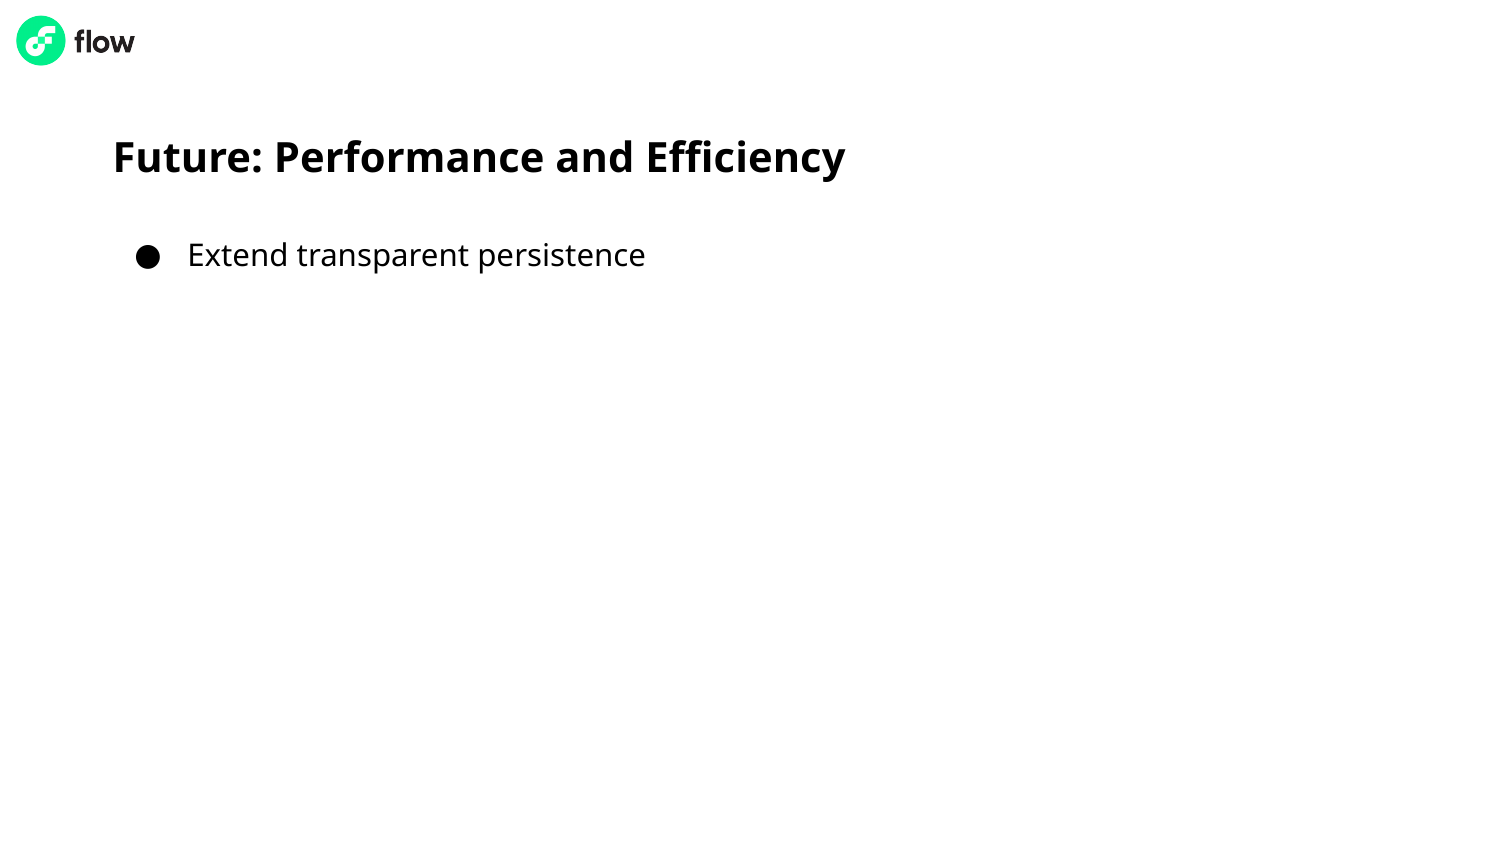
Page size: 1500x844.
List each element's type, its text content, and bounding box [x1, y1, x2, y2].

text_box Extend transparent persistence [97, 214, 1409, 777]
text_box Future: Performance and Efficiency [97, 115, 1156, 197]
picture [14, 14, 137, 67]
